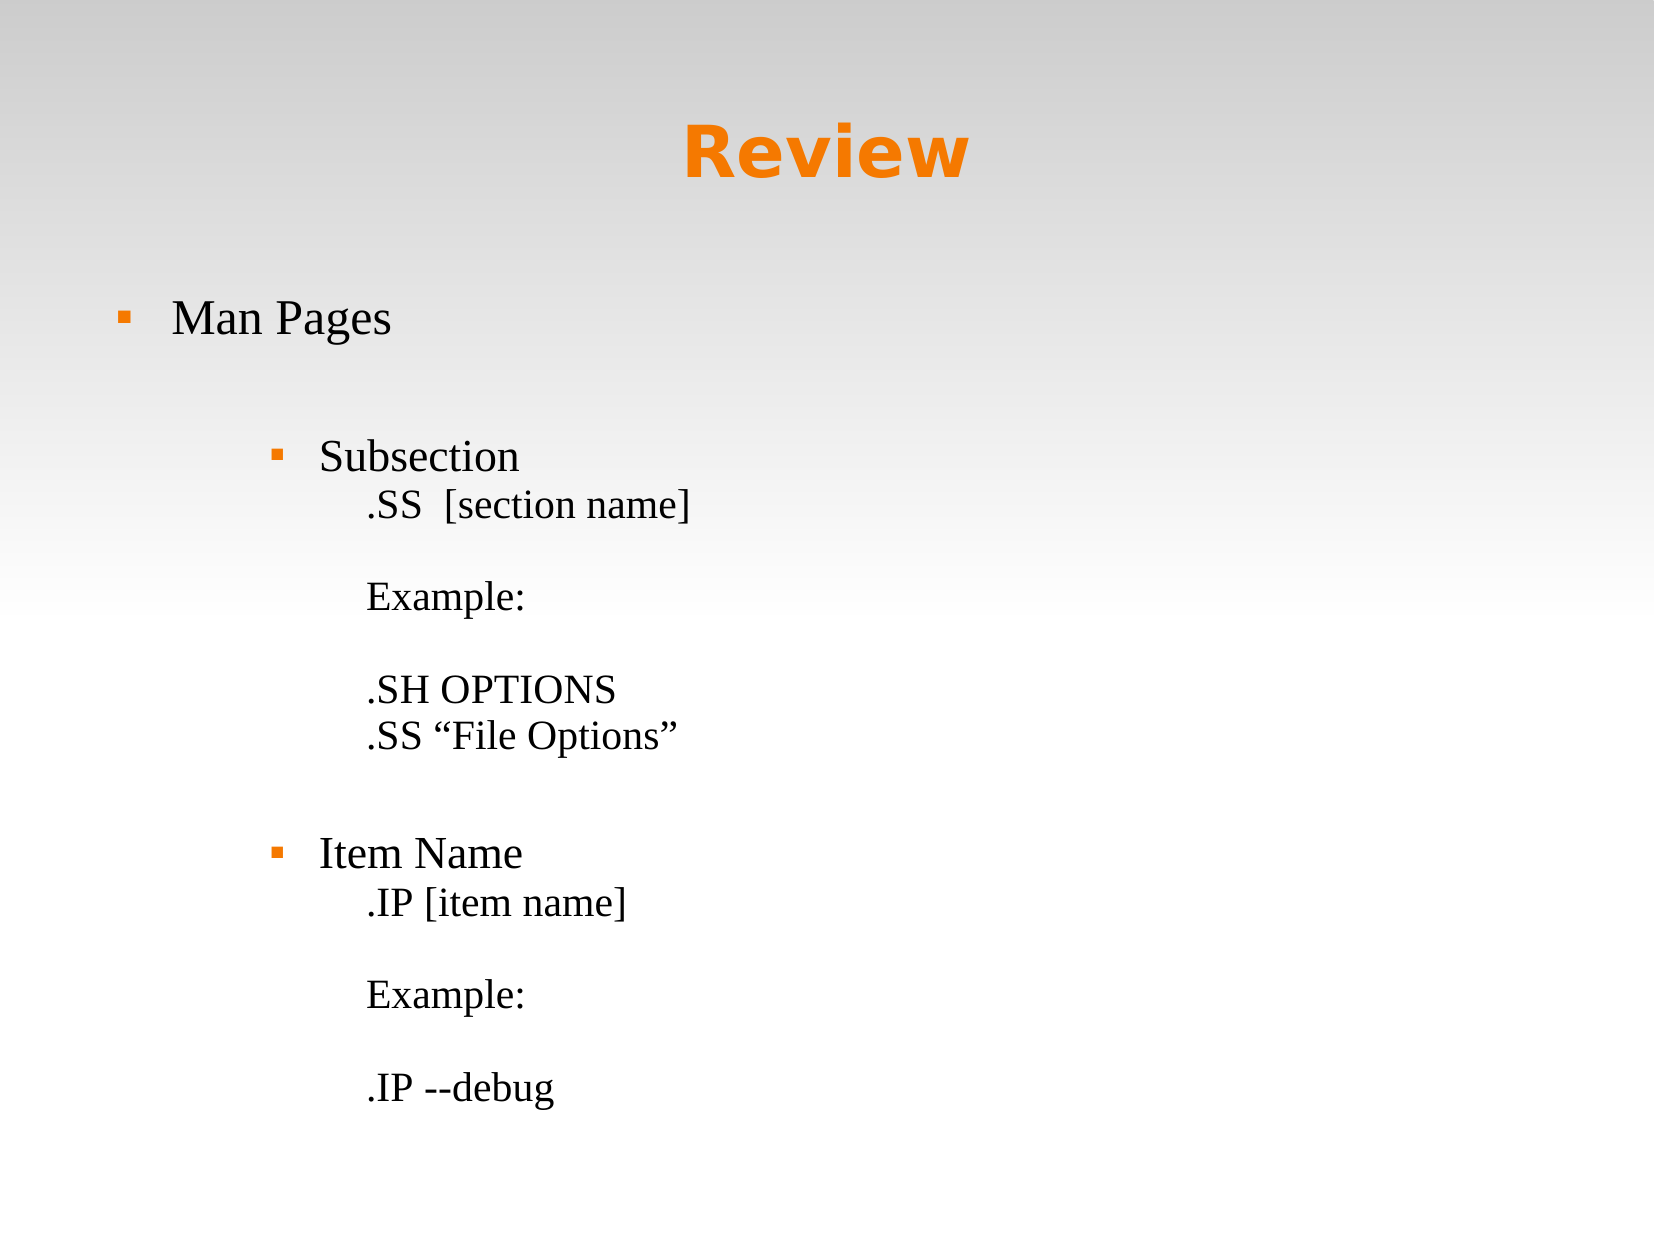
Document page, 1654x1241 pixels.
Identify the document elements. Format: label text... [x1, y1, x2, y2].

list Man Pages Subsection .SS [section name] Example: .SH OPTIONS .SS “File Options” Item Name .IP [item name] Example: .IP --debug [82, 290, 1571, 1182]
title Review [82, 49, 1571, 257]
